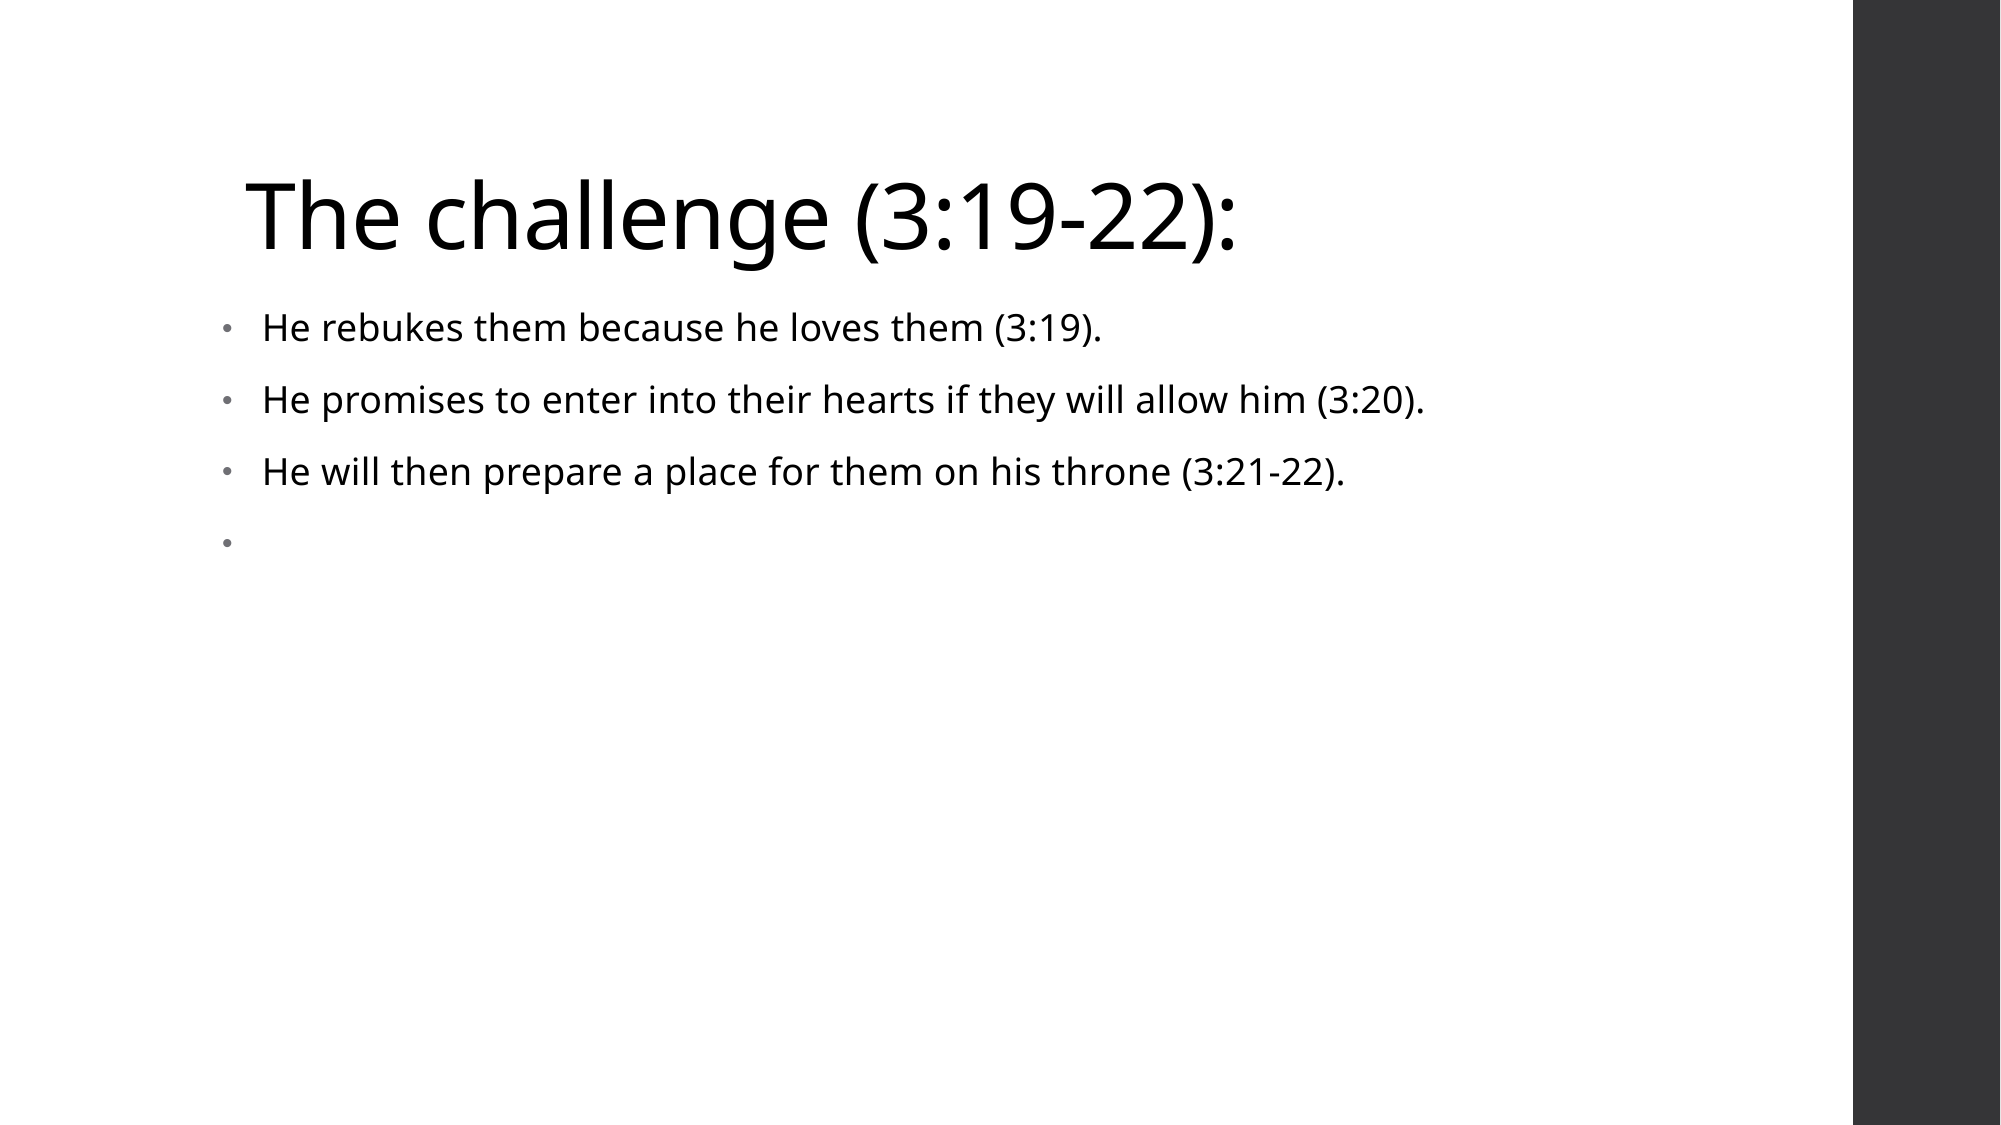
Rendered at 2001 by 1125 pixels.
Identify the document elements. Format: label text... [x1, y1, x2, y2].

title The challenge (3:19-22): [206, 60, 1797, 278]
list He rebukes them because he loves them (3:19). He promises to enter into their hearts if they will allow him (3:20). He will then prepare a place for them on his throne (3:21-22). [206, 299, 1617, 1014]
